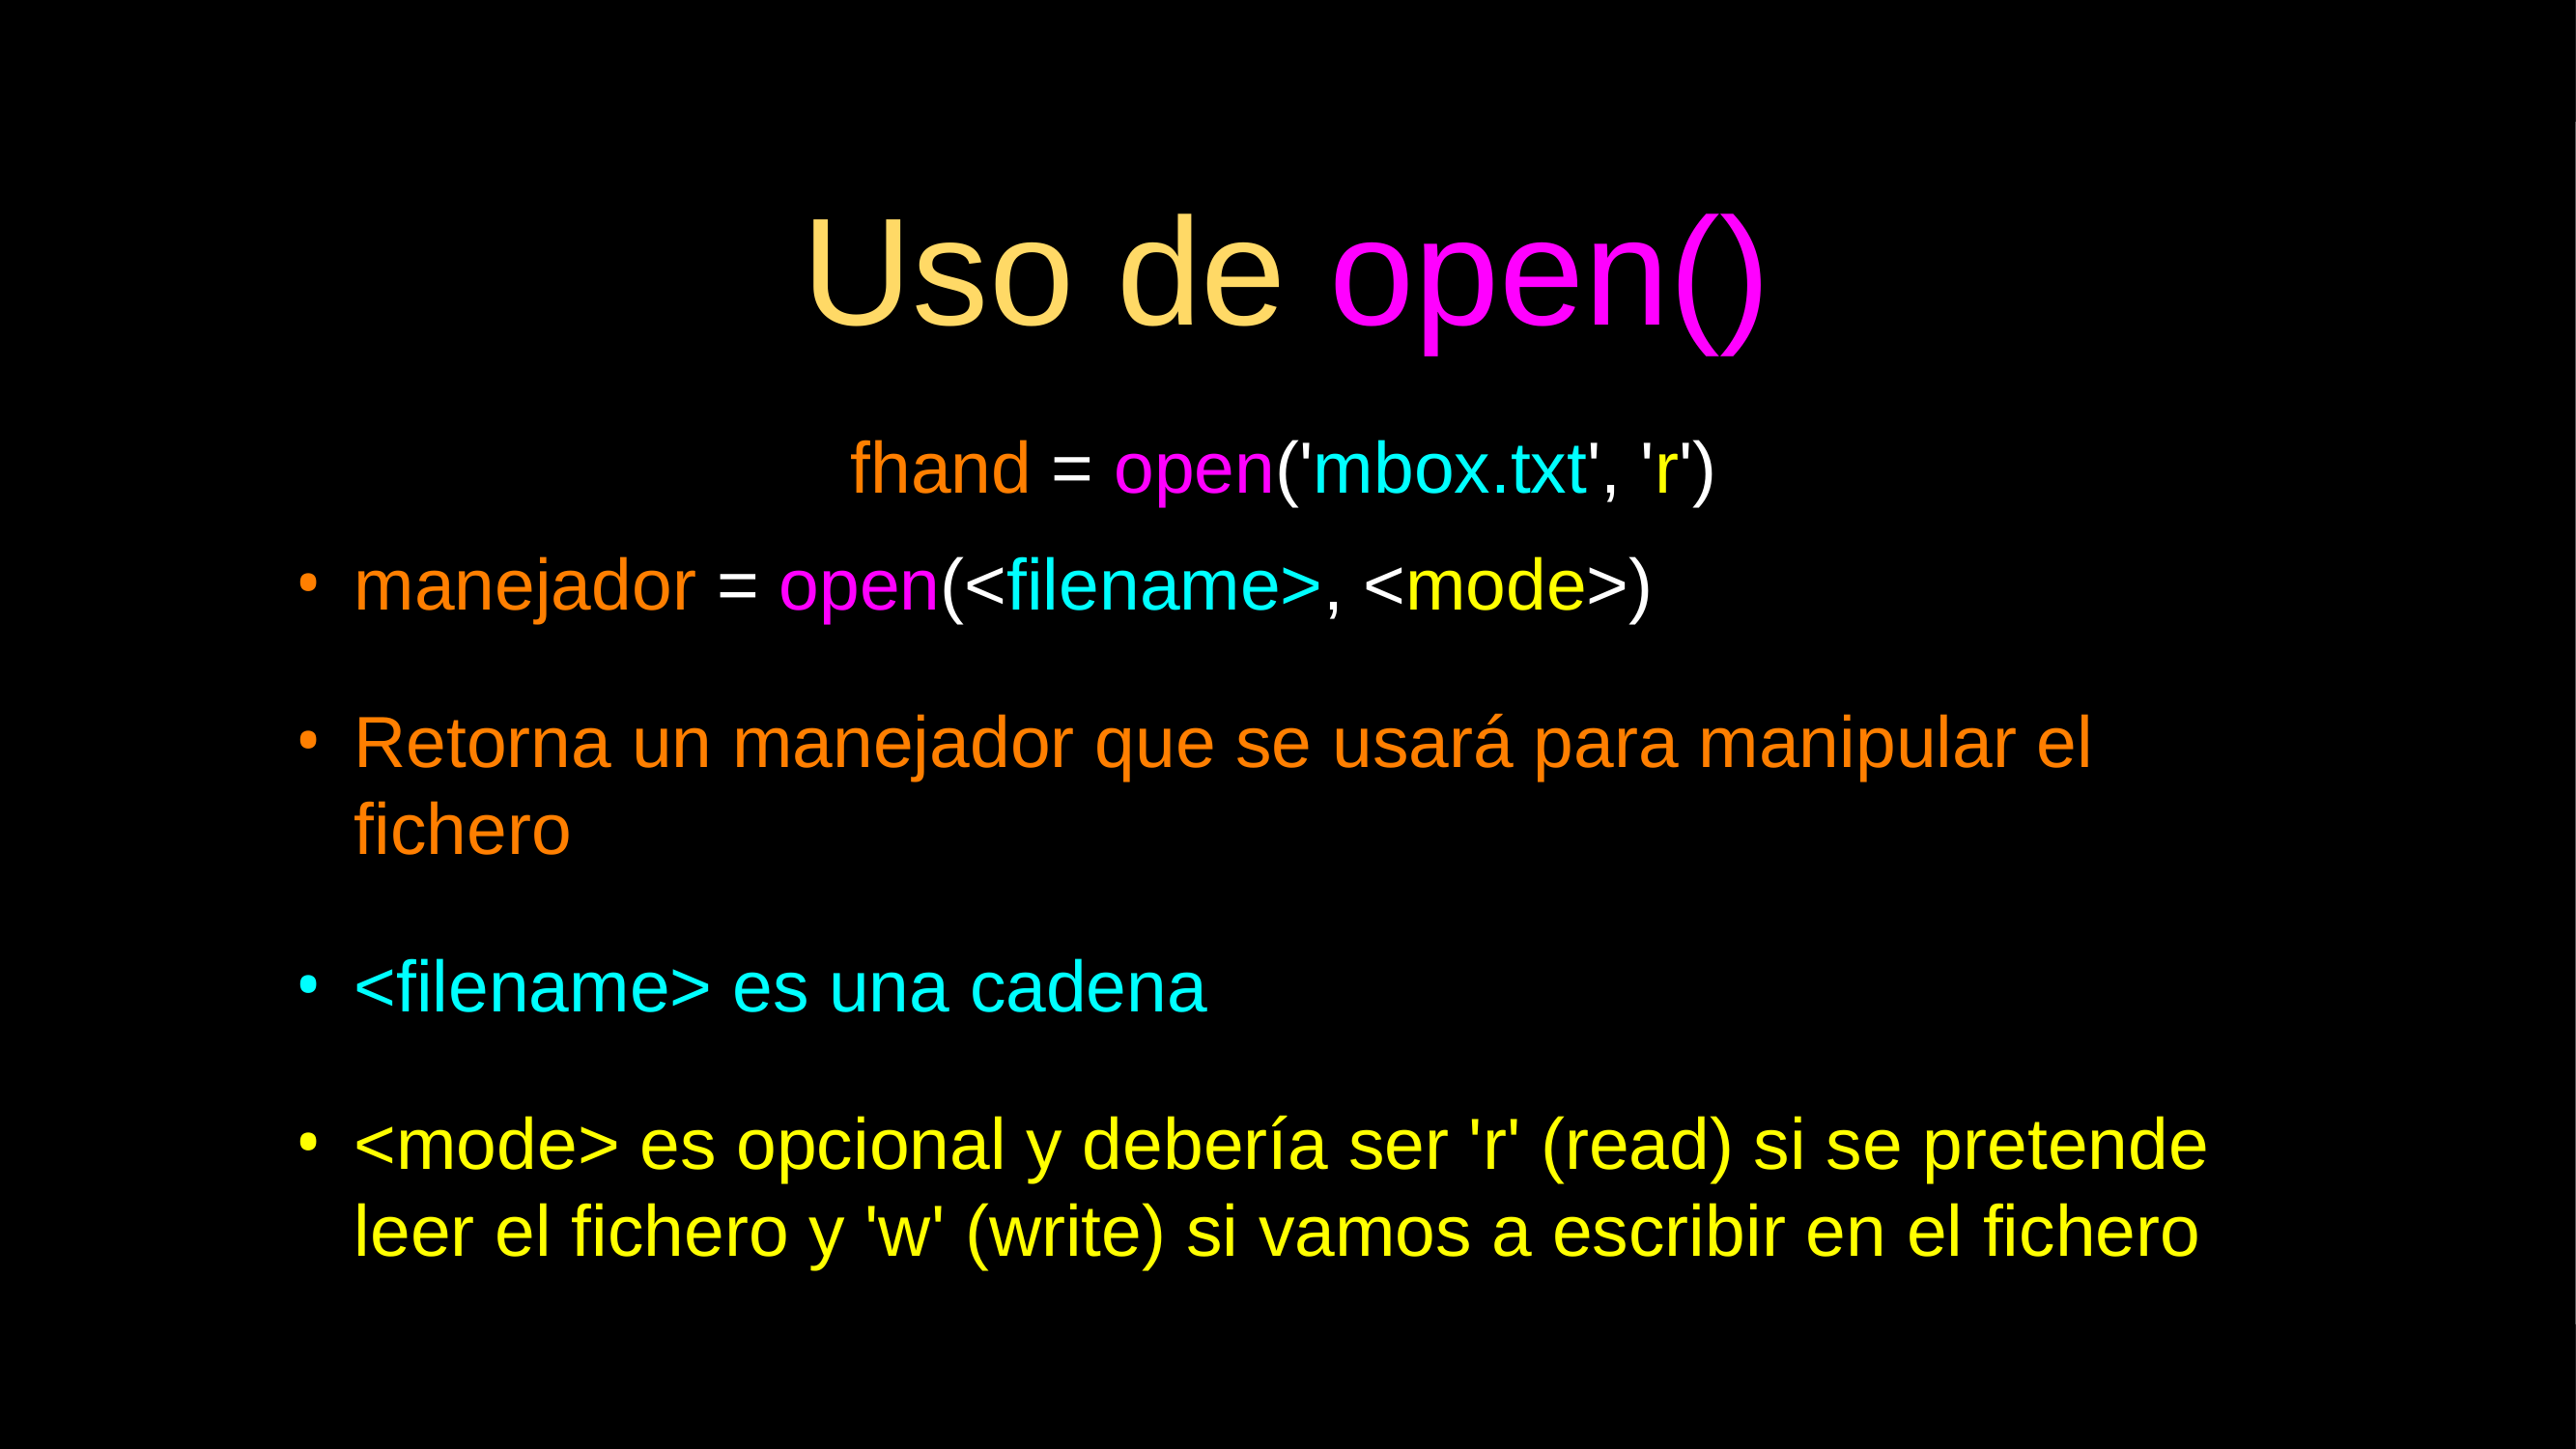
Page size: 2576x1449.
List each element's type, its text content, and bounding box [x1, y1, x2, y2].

title Uso de open() [183, 125, 2391, 403]
text_box fhand = open('mbox.txt', 'r') [821, 414, 1746, 514]
list manejador = open(<filename>, <mode>) Retorna un manejador que se usará para manipular el fichero <filename> es una cadena <mode> es opcional y debería ser 'r' (read) si se pretende leer el fichero y 'w' (write) si vamos a escribir en el fichero [183, 492, 2218, 1317]
